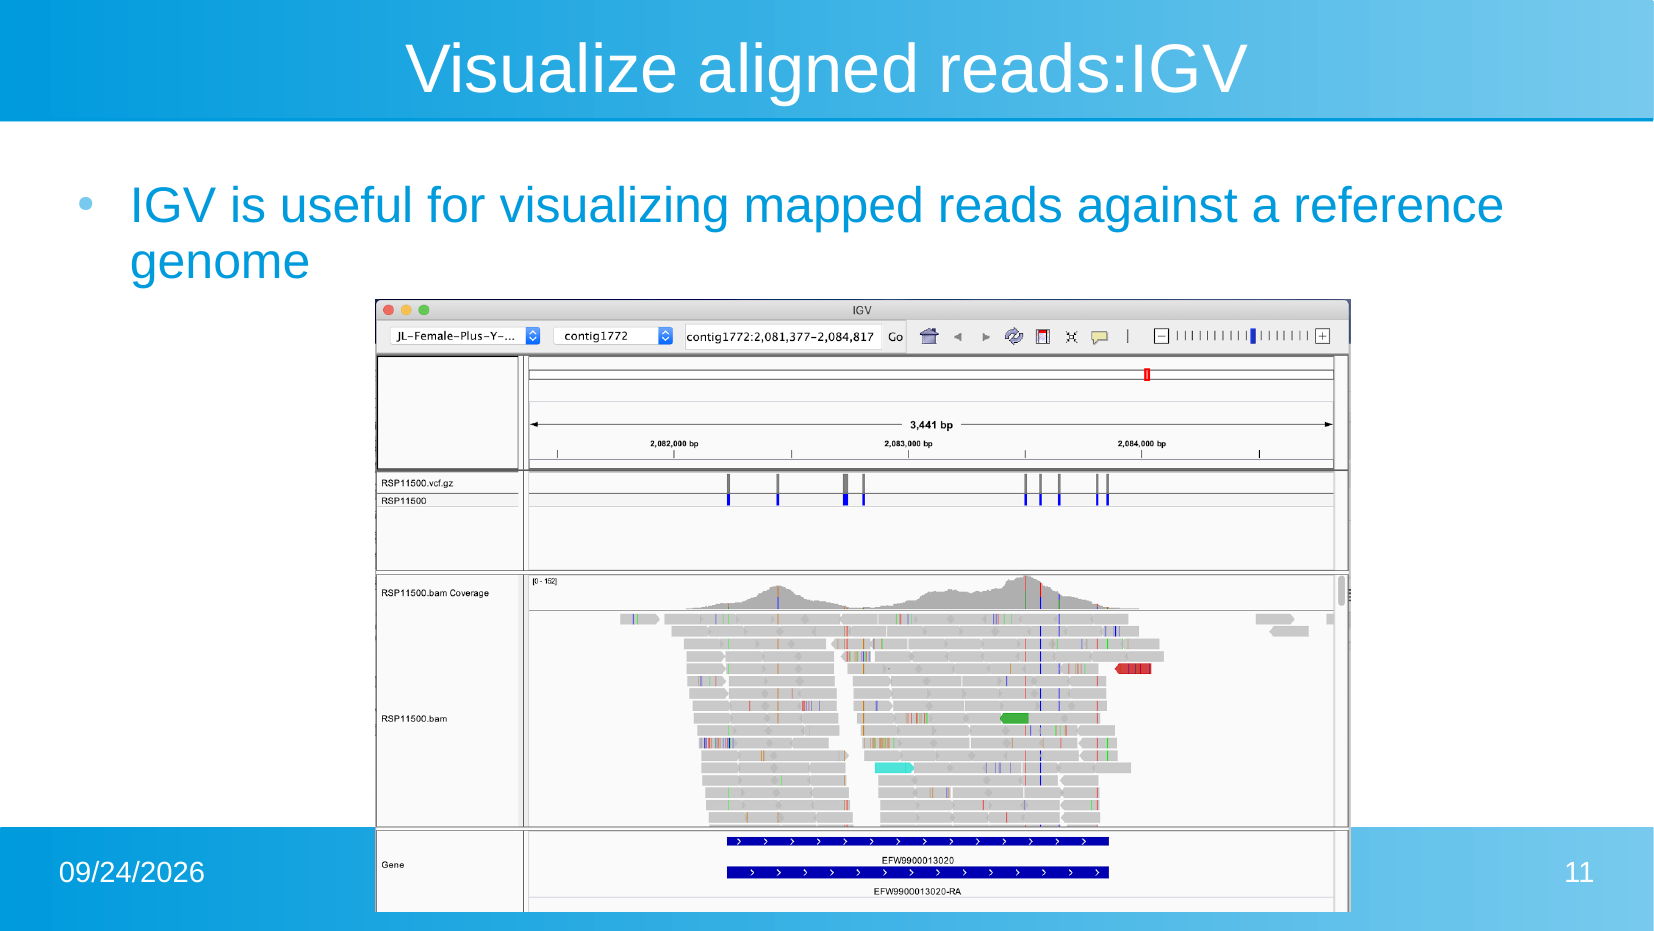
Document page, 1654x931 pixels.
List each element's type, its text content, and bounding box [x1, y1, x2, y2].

picture [375, 299, 1351, 912]
title Visualize aligned reads:IGV [59, 29, 1595, 108]
list IGV is useful for visualizing mapped reads against a reference genome [59, 177, 1595, 301]
